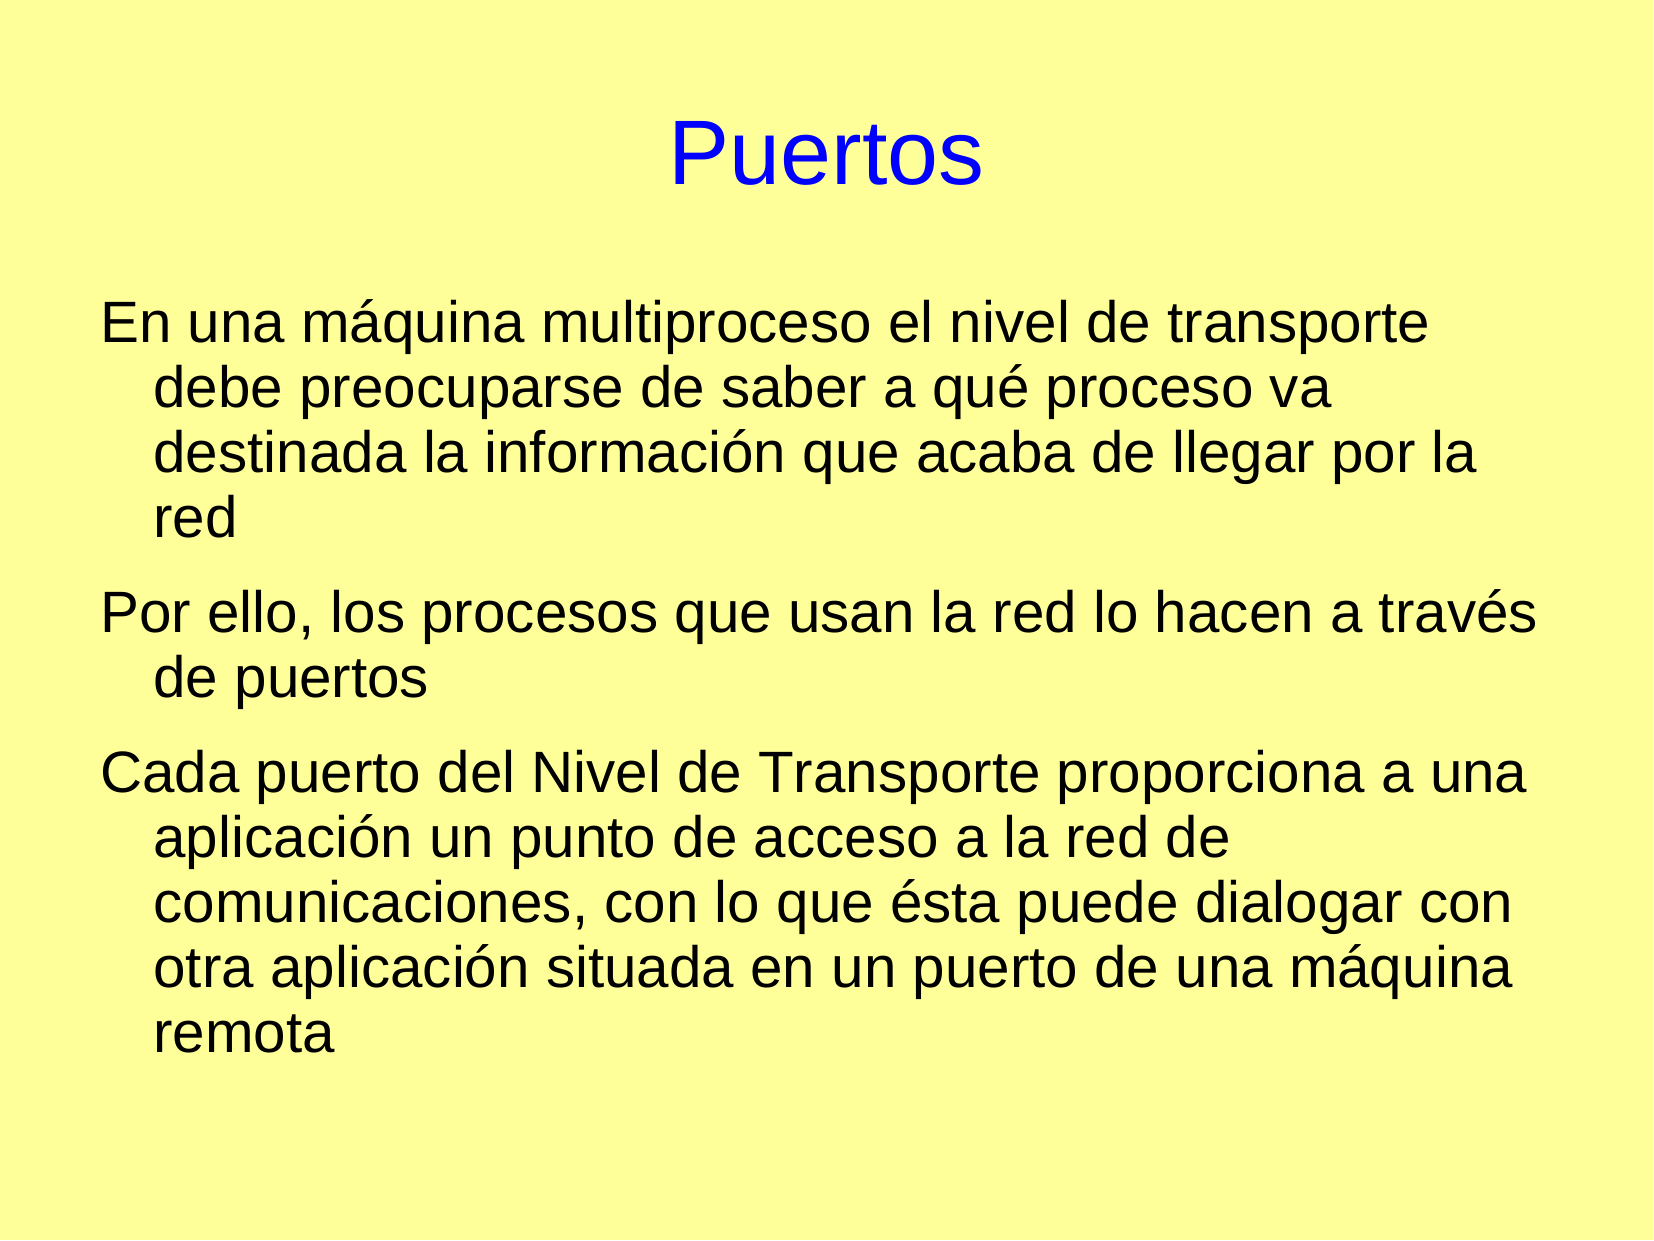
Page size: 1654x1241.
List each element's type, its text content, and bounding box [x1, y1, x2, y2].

title Puertos [82, 49, 1571, 257]
list En una máquina multiproceso el nivel de transporte debe preocuparse de saber a qué proceso va destinada la información que acaba de llegar por la red Por ello, los procesos que usan la red lo hacen a través de puertos Cada puerto del Nivel de Transporte proporciona a una aplicación un punto de acceso a la red de comunicaciones, con lo que ésta puede dialogar con otra aplicación situada en un puerto de una máquina remota [82, 290, 1571, 1109]
